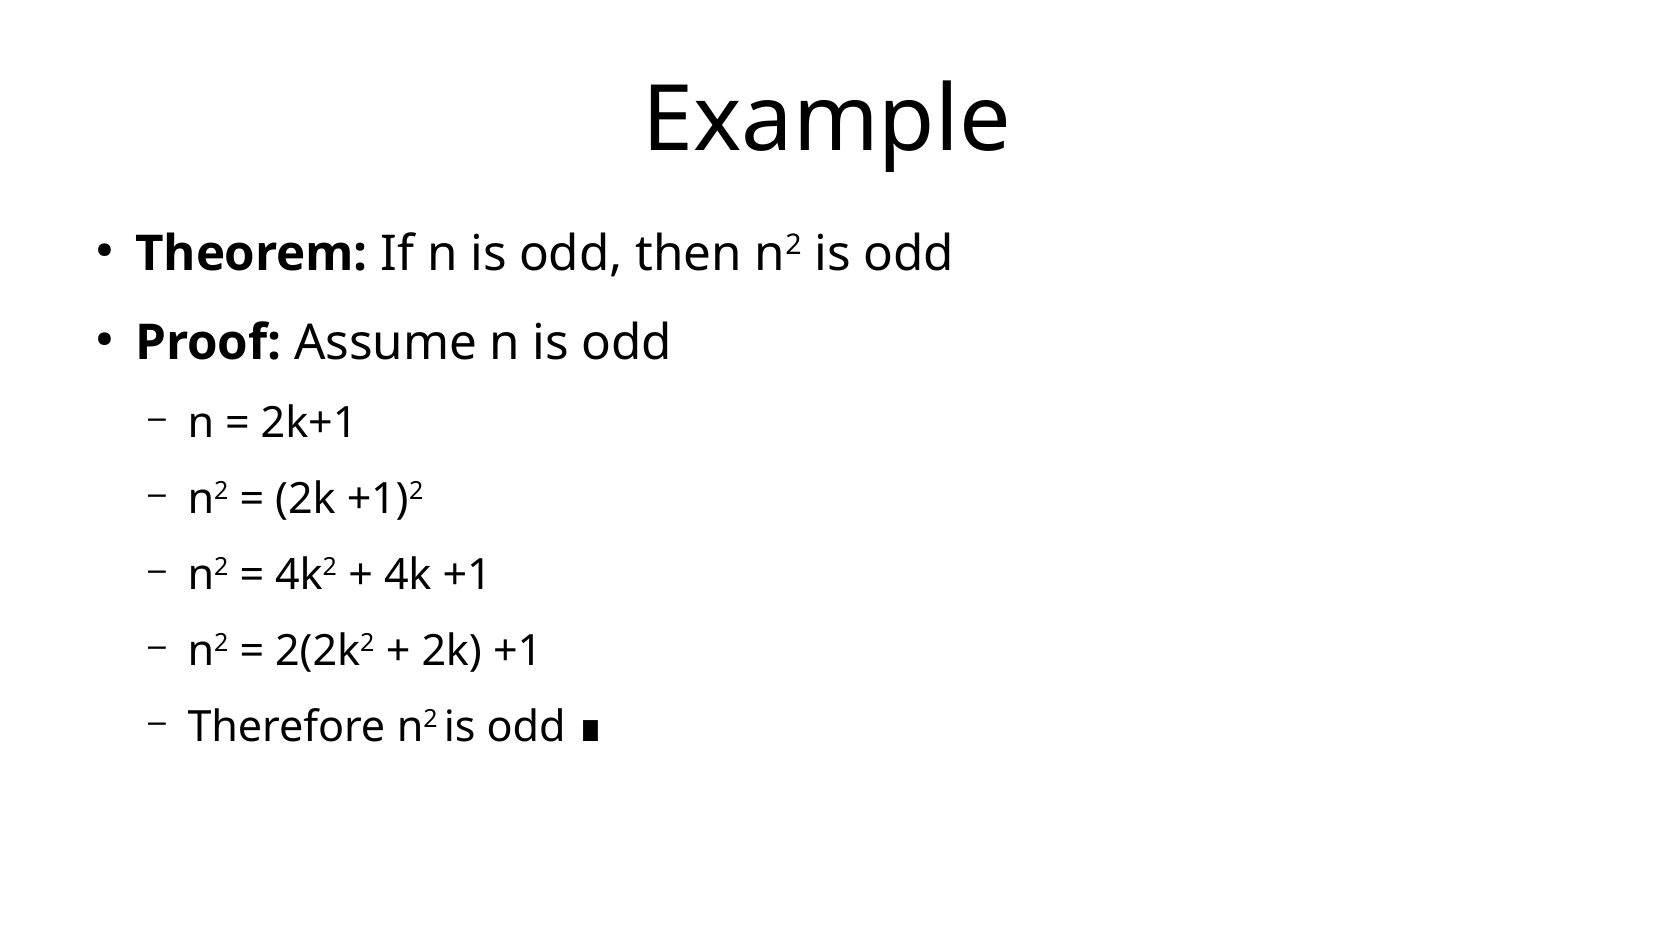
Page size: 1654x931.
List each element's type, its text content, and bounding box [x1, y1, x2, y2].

list Theorem: If n is odd, then n2 is odd Proof: Assume n is odd n = 2k+1 n2 = (2k +1)2 n2 = 4k2 + 4k +1 n2 = 2(2k2 + 2k) +1 Therefore n2 is odd ∎ [82, 217, 1571, 758]
title Example [82, 37, 1571, 193]
